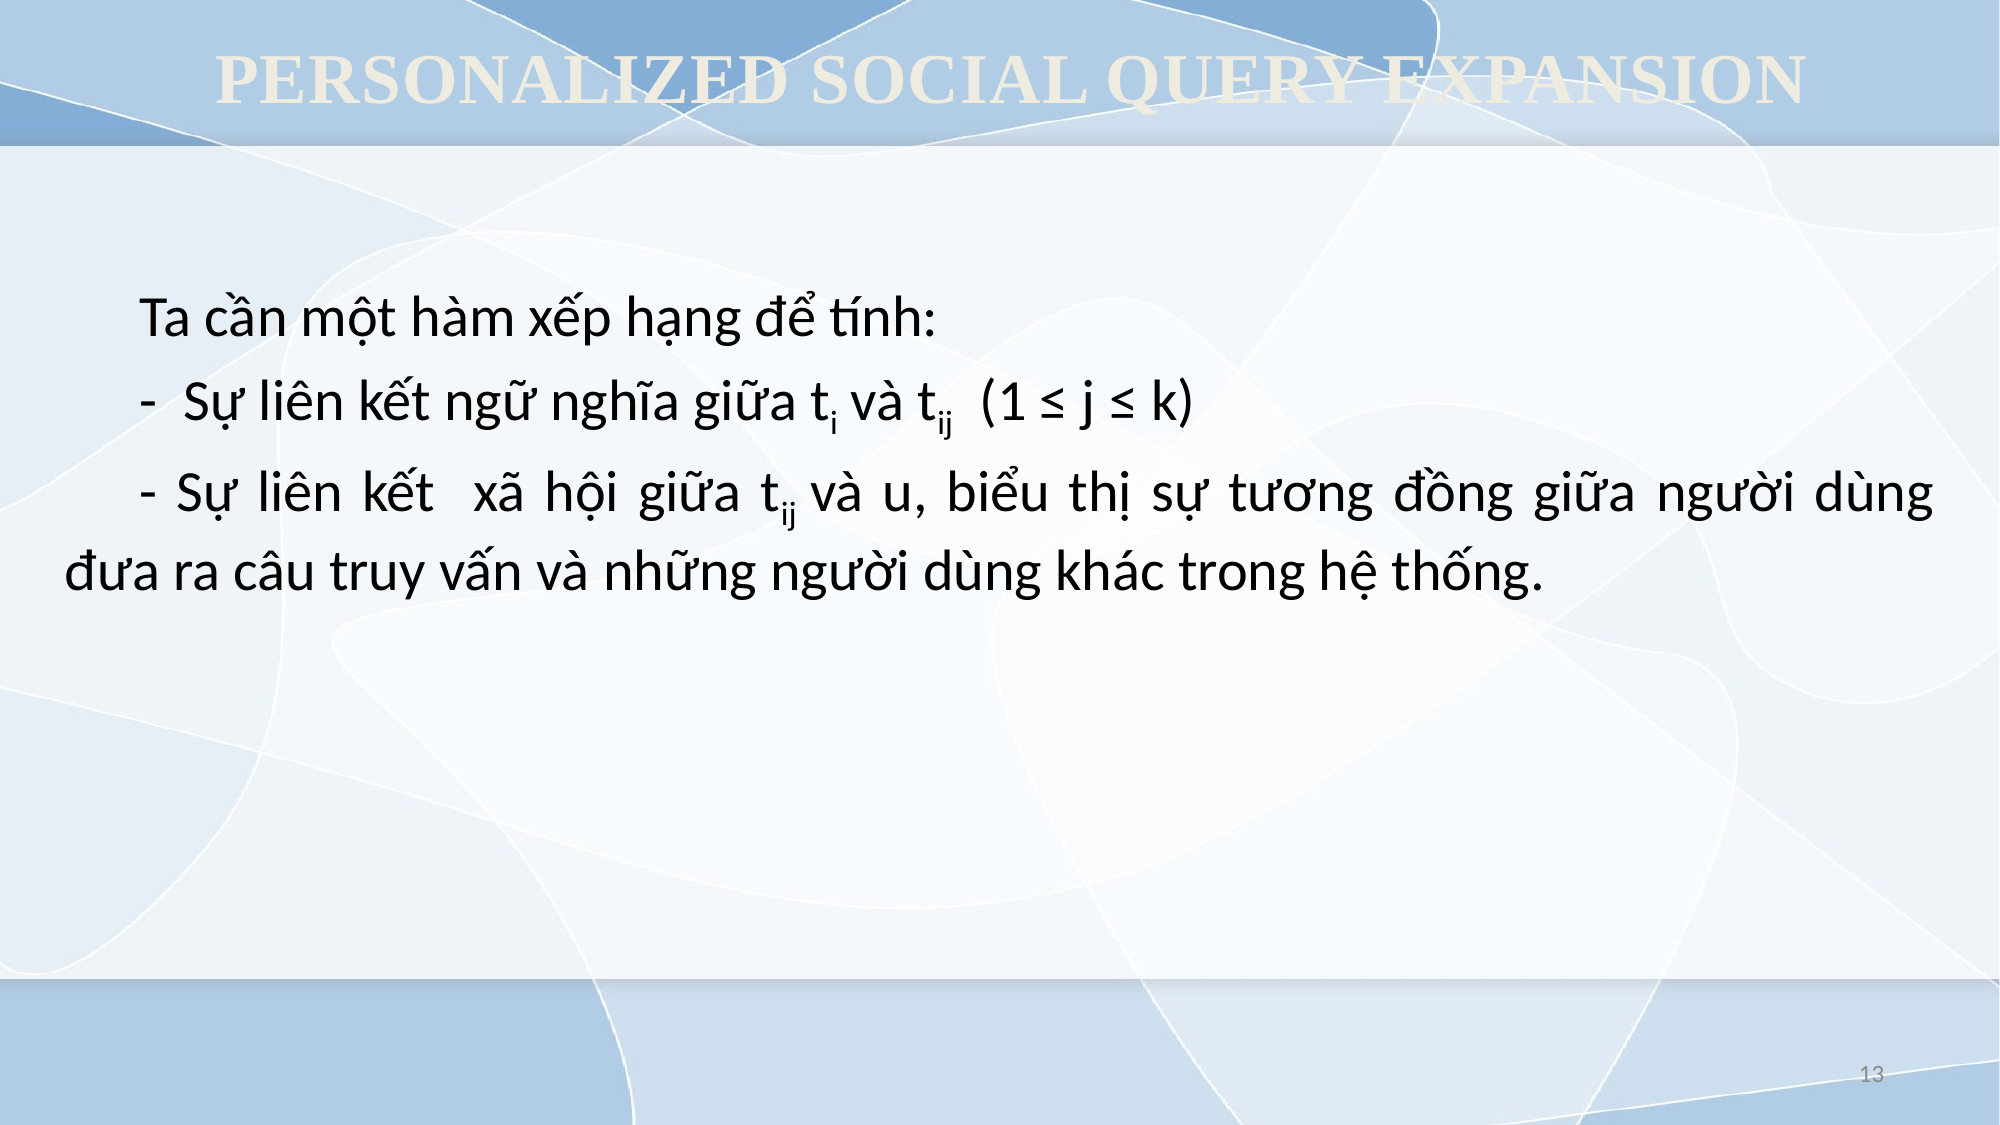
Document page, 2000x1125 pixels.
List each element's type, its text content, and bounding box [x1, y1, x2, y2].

title PERSONALIZED SOCIAL QUERY EXPANSION [24, 0, 2000, 150]
slide_number <number> [1432, 1042, 1900, 1103]
list Ta cần một hàm xếp hạng để tính: - Sự liên kết ngữ nghĩa giữa ti và tij (1 ≤ j ≤ k) - Sự liên kết xã hội giữa tij và u, biểu thị sự tương đồng giữa người dùng đưa ra câu truy vấn và những người dùng khác trong hệ thống. [49, 262, 1950, 925]
